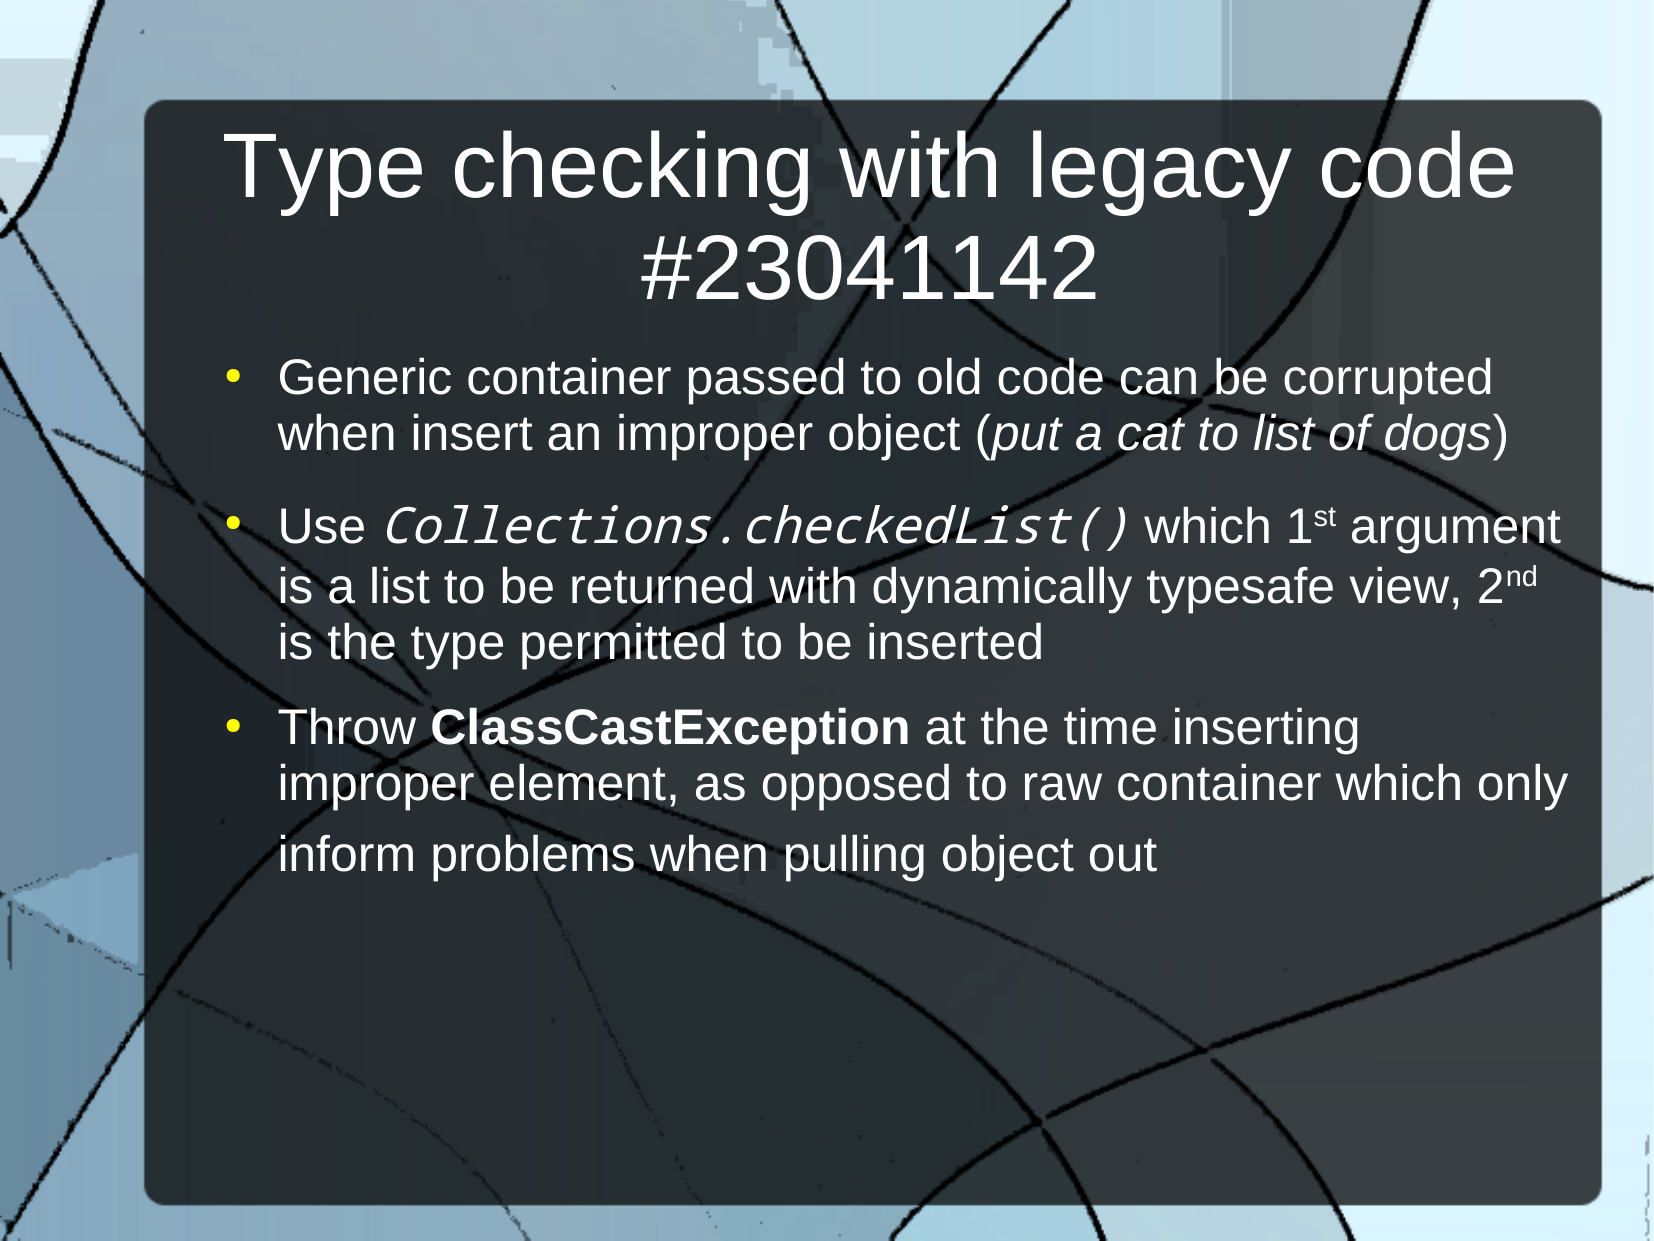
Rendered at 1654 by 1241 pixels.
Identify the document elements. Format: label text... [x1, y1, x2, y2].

picture [0, 0, 1654, 1241]
list Generic container passed to old code can be corrupted when insert an improper object (put a cat to list of dogs) Use Collections.checkedList() which 1st argument is a list to be returned with dynamically typesafe view, 2nd is the type permitted to be inserted Throw ClassCastException at the time inserting improper element, as opposed to raw container which only inform problems when pulling object out [206, 349, 1571, 1153]
title Type checking with legacy code #23041142 [159, 114, 1583, 320]
